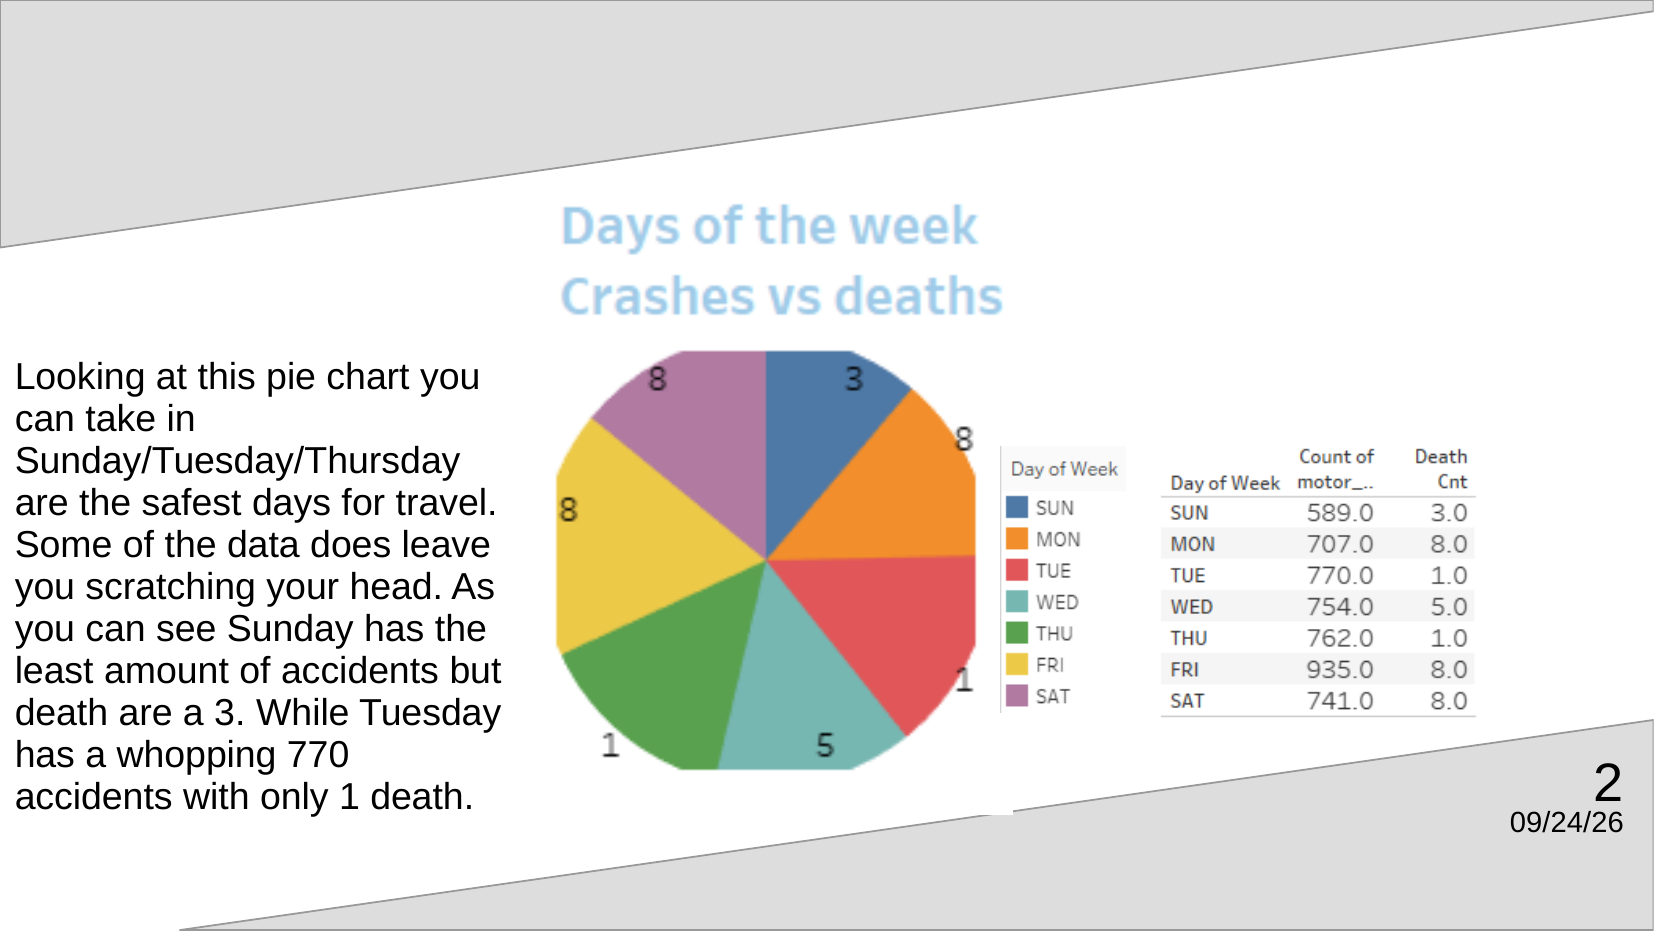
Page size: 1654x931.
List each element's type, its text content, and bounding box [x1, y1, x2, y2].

text_box Looking at this pie chart you can take in Sunday/Tuesday/Thursday are the safest days for travel. Some of the data does leave you scratching your head. As you can see Sunday has the least amount of accidents but death are a 3. While Tuesday has a whopping 770 accidents with only 1 death. [0, 348, 526, 826]
picture [552, 187, 1126, 815]
picture [1155, 443, 1484, 719]
